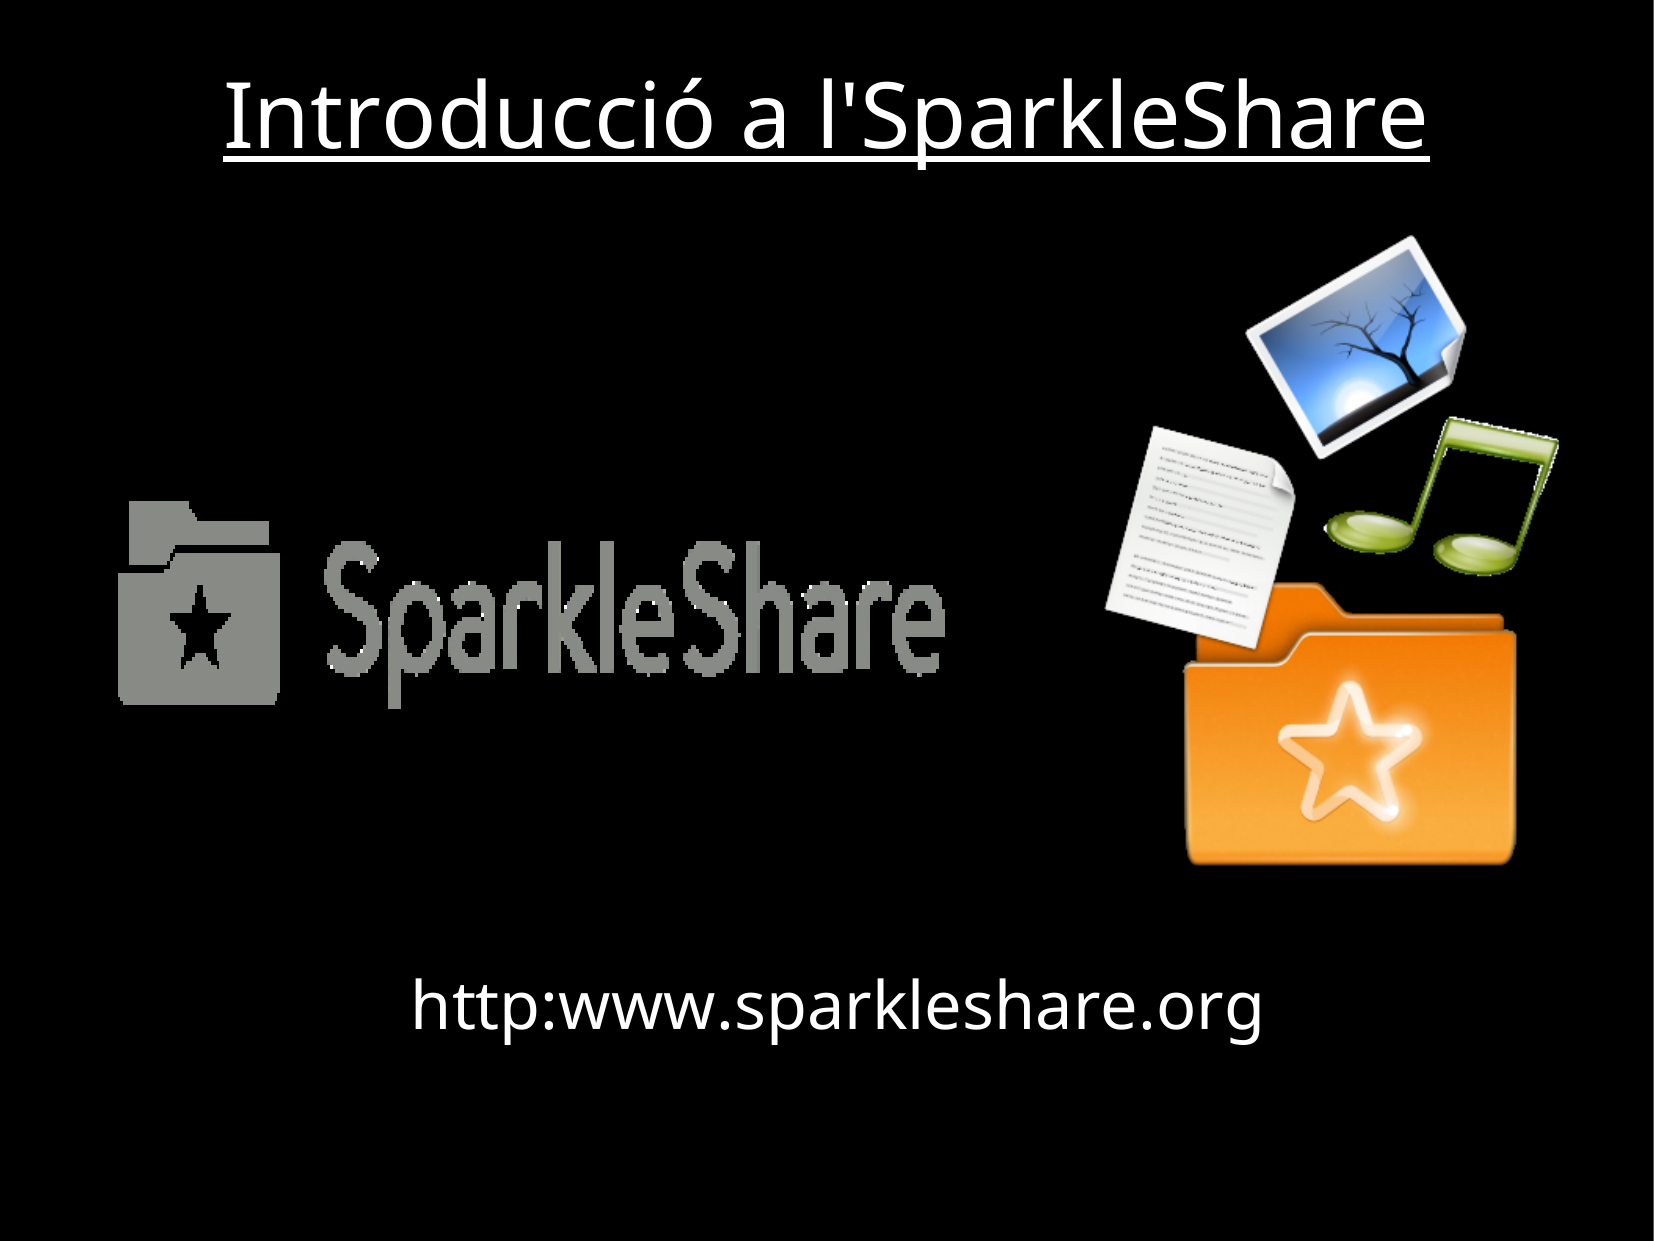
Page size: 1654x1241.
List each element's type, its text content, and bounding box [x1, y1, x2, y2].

title Introducció a l'SparkleShare [82, 49, 1571, 178]
subtitle http:www.sparkleshare.org [112, 324, 1565, 1144]
picture [0, 0, 1654, 1241]
